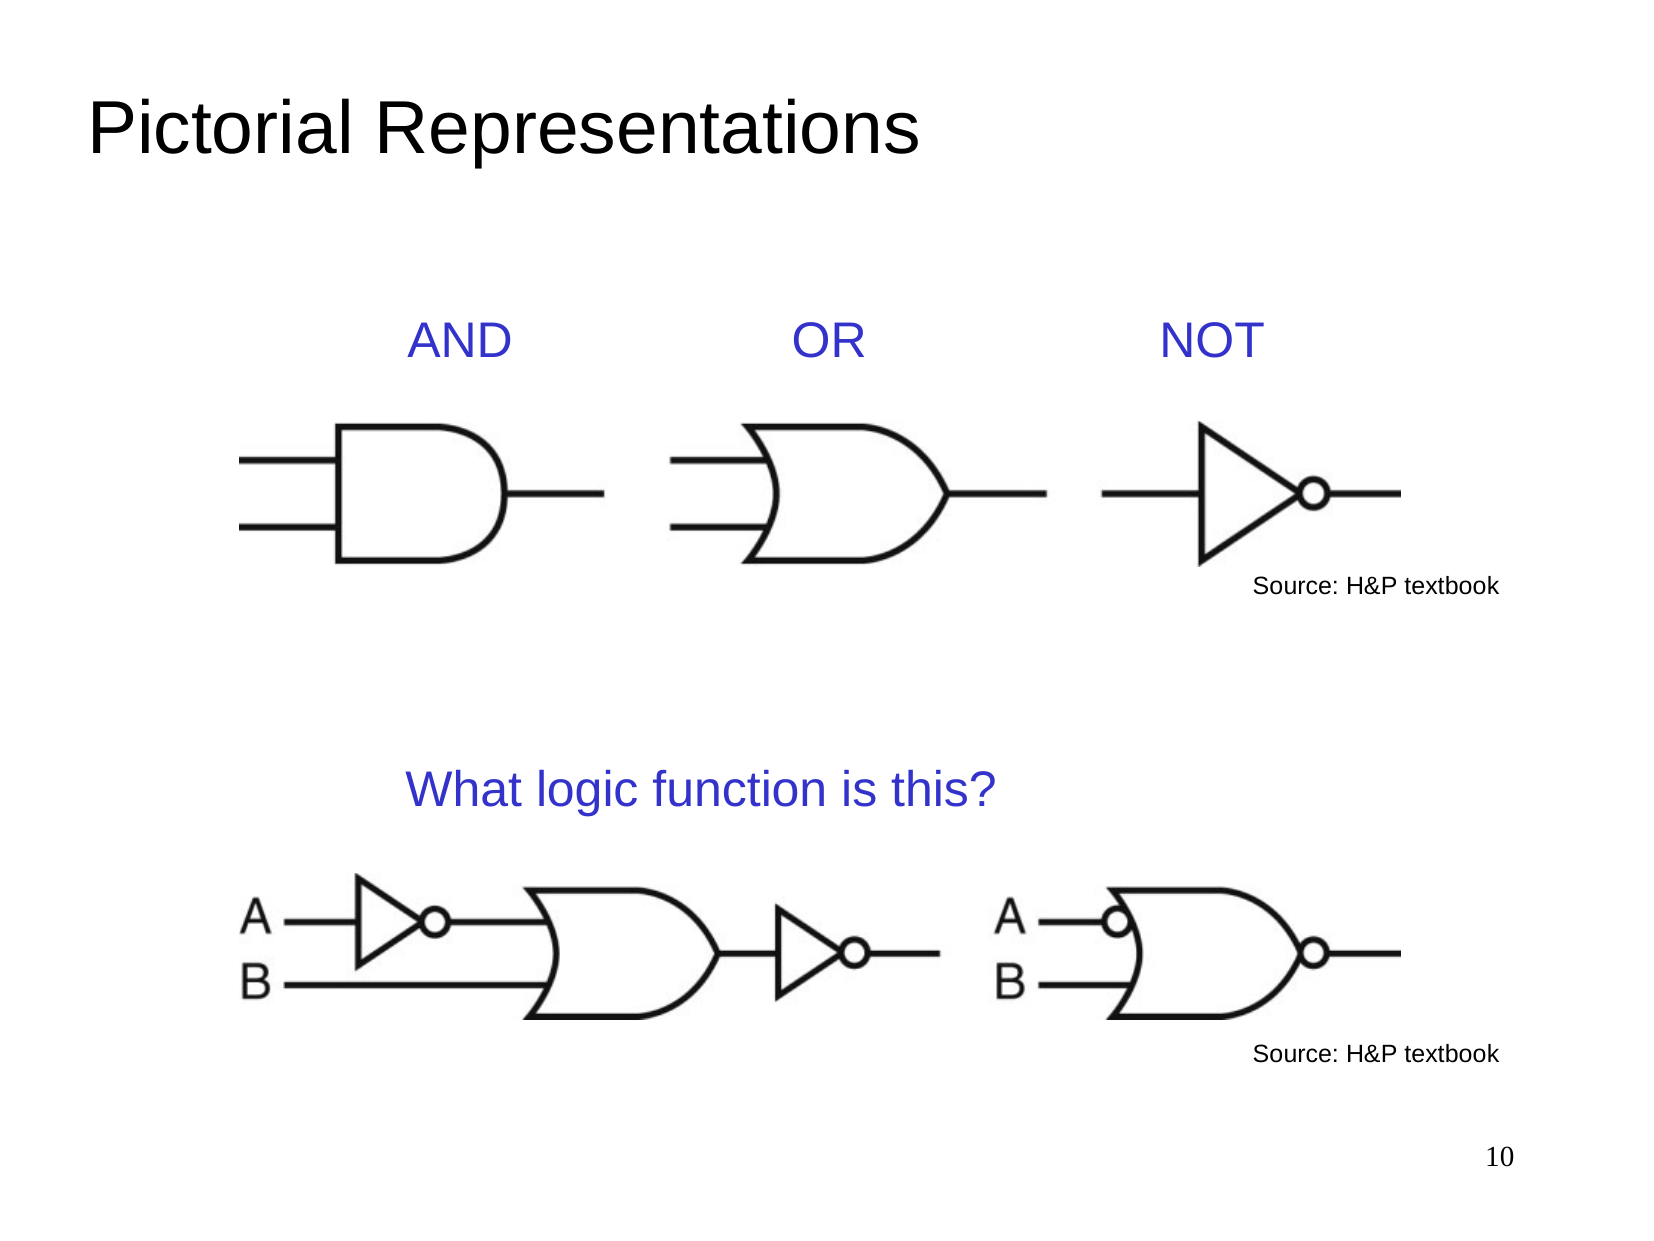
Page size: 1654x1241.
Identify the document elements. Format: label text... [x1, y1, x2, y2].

text_box Source: H&P textbook [1237, 562, 1515, 608]
text_box Source: H&P textbook [1237, 1029, 1515, 1076]
text_box Pictorial Representations [72, 71, 937, 177]
text_box <number> [1184, 1129, 1530, 1213]
picture [239, 873, 1401, 1020]
text_box AND OR NOT [336, 299, 1283, 375]
picture [239, 421, 1401, 567]
text_box What logic function is this? [390, 749, 1013, 825]
